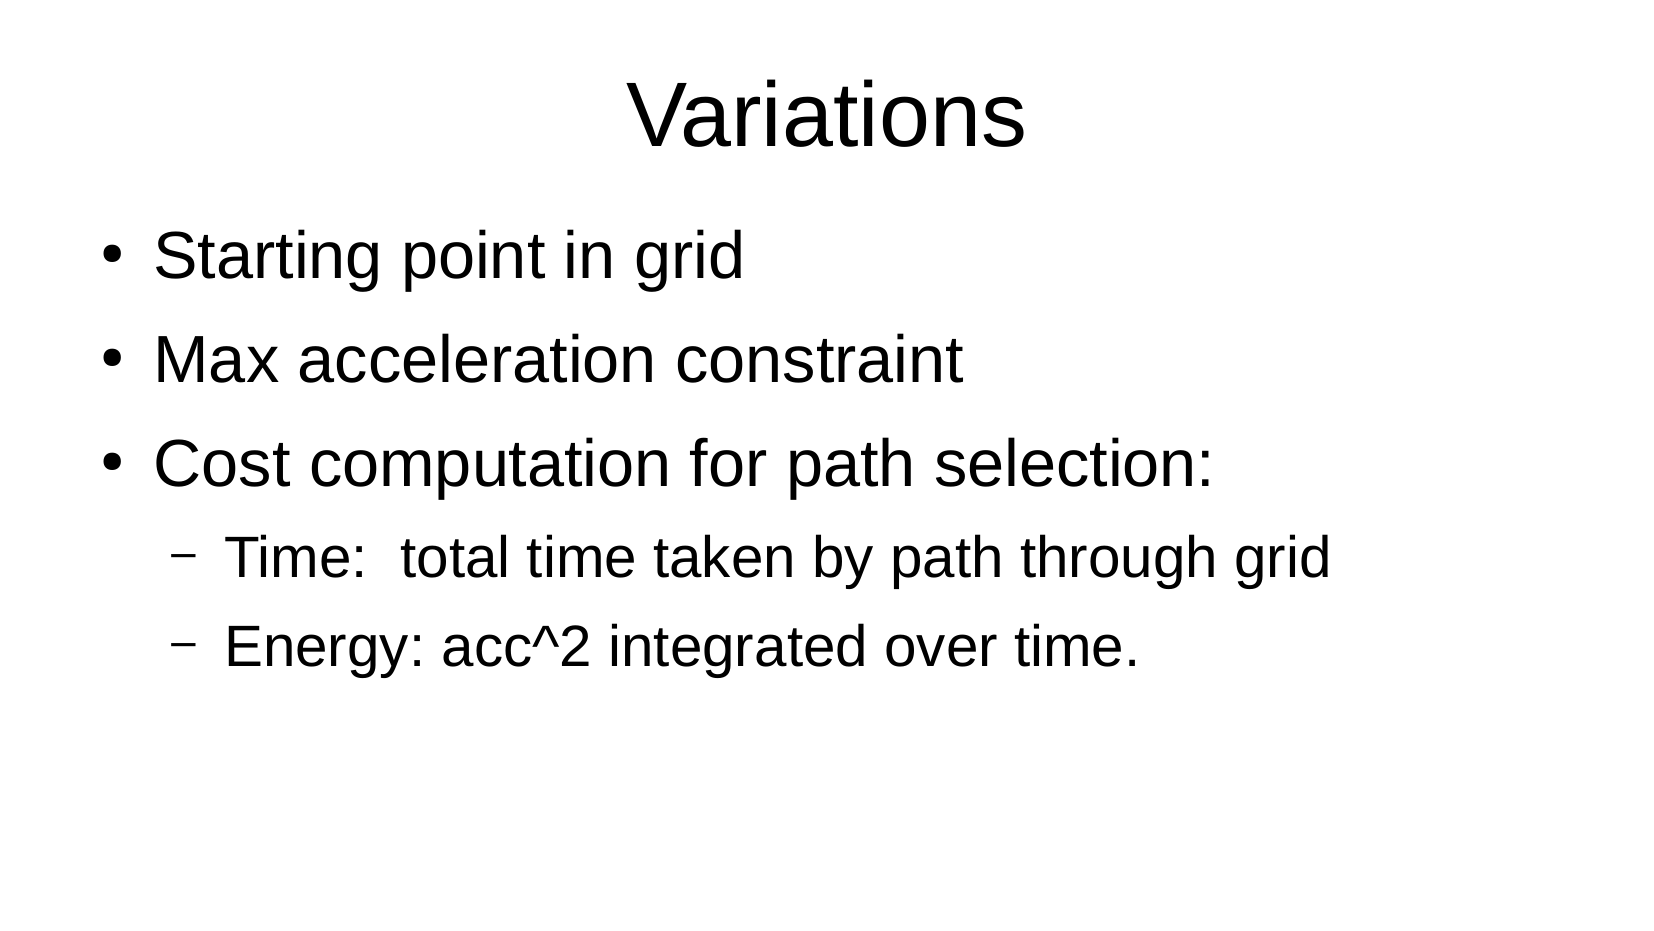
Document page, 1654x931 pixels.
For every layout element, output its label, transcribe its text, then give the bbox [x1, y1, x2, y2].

list Starting point in grid Max acceleration constraint Cost computation for path selection: Time: total time taken by path through grid Energy: acc^2 integrated over time. [82, 217, 1571, 758]
title Variations [82, 37, 1571, 193]
